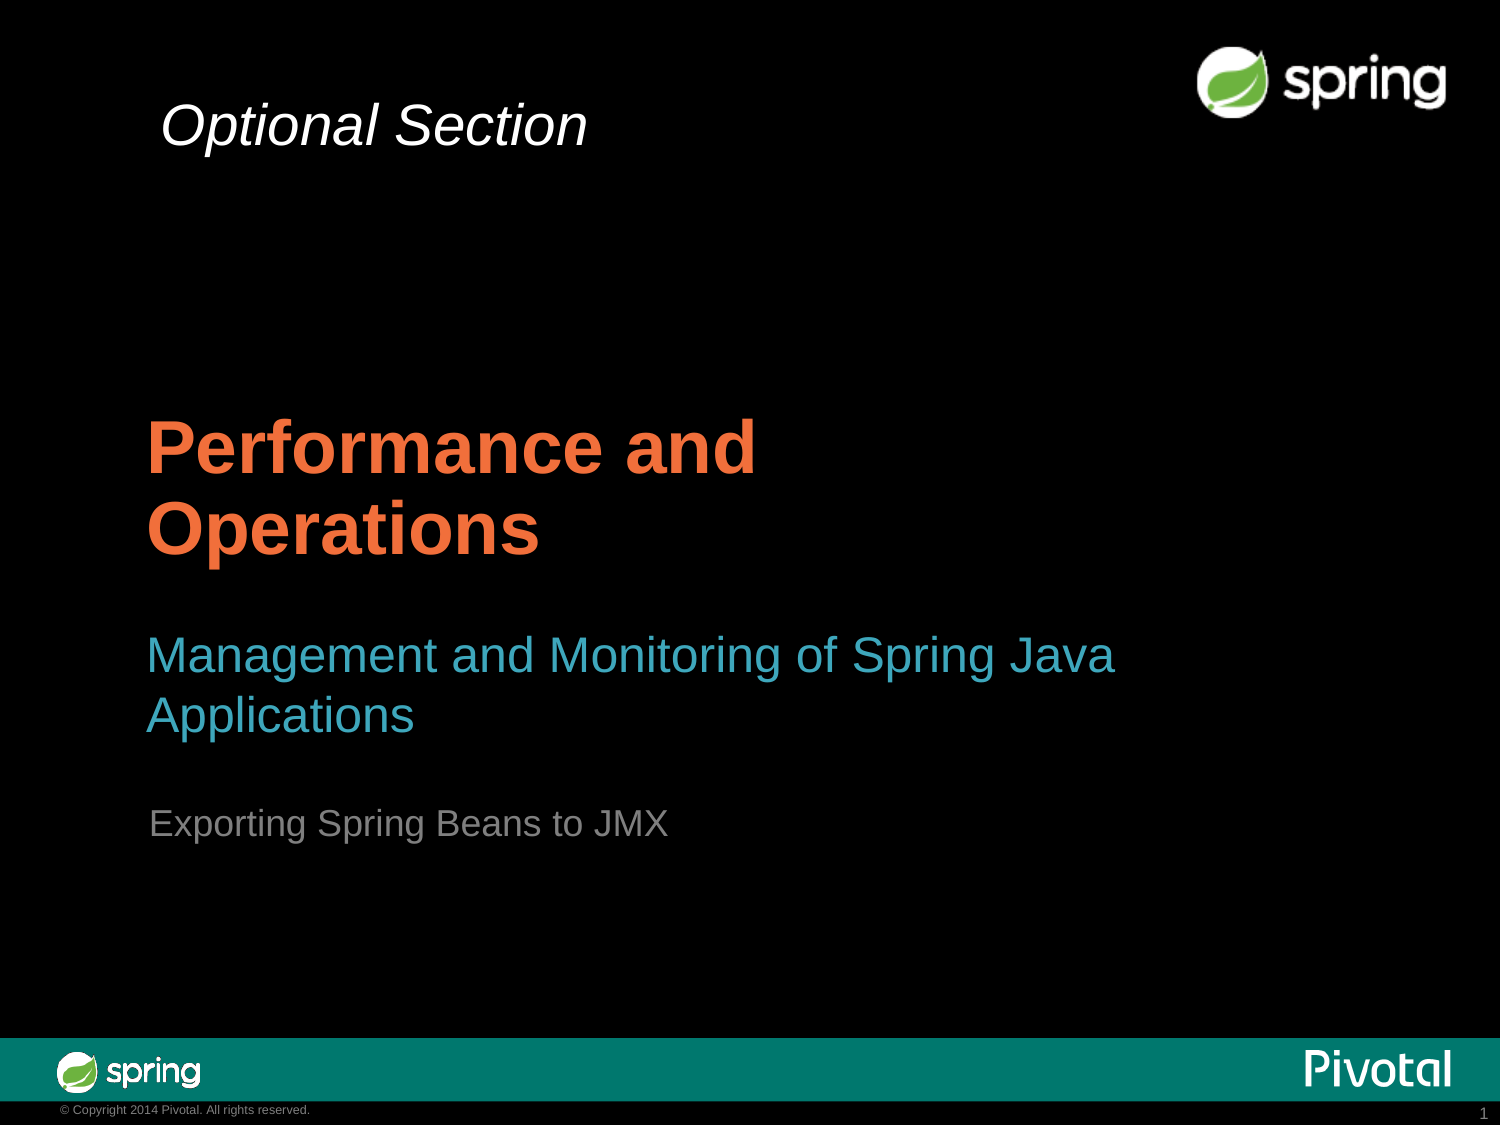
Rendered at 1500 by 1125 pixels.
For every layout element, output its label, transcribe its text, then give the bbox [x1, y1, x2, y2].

list Exporting Spring Beans to JMX [148, 798, 974, 845]
picture [1155, 28, 1465, 136]
text_box Management and Monitoring of Spring Java Applications [146, 622, 1139, 743]
picture [1304, 1047, 1452, 1090]
picture [32, 1041, 210, 1103]
text_box Optional Section [146, 80, 605, 165]
title Performance and Operations [146, 405, 866, 571]
